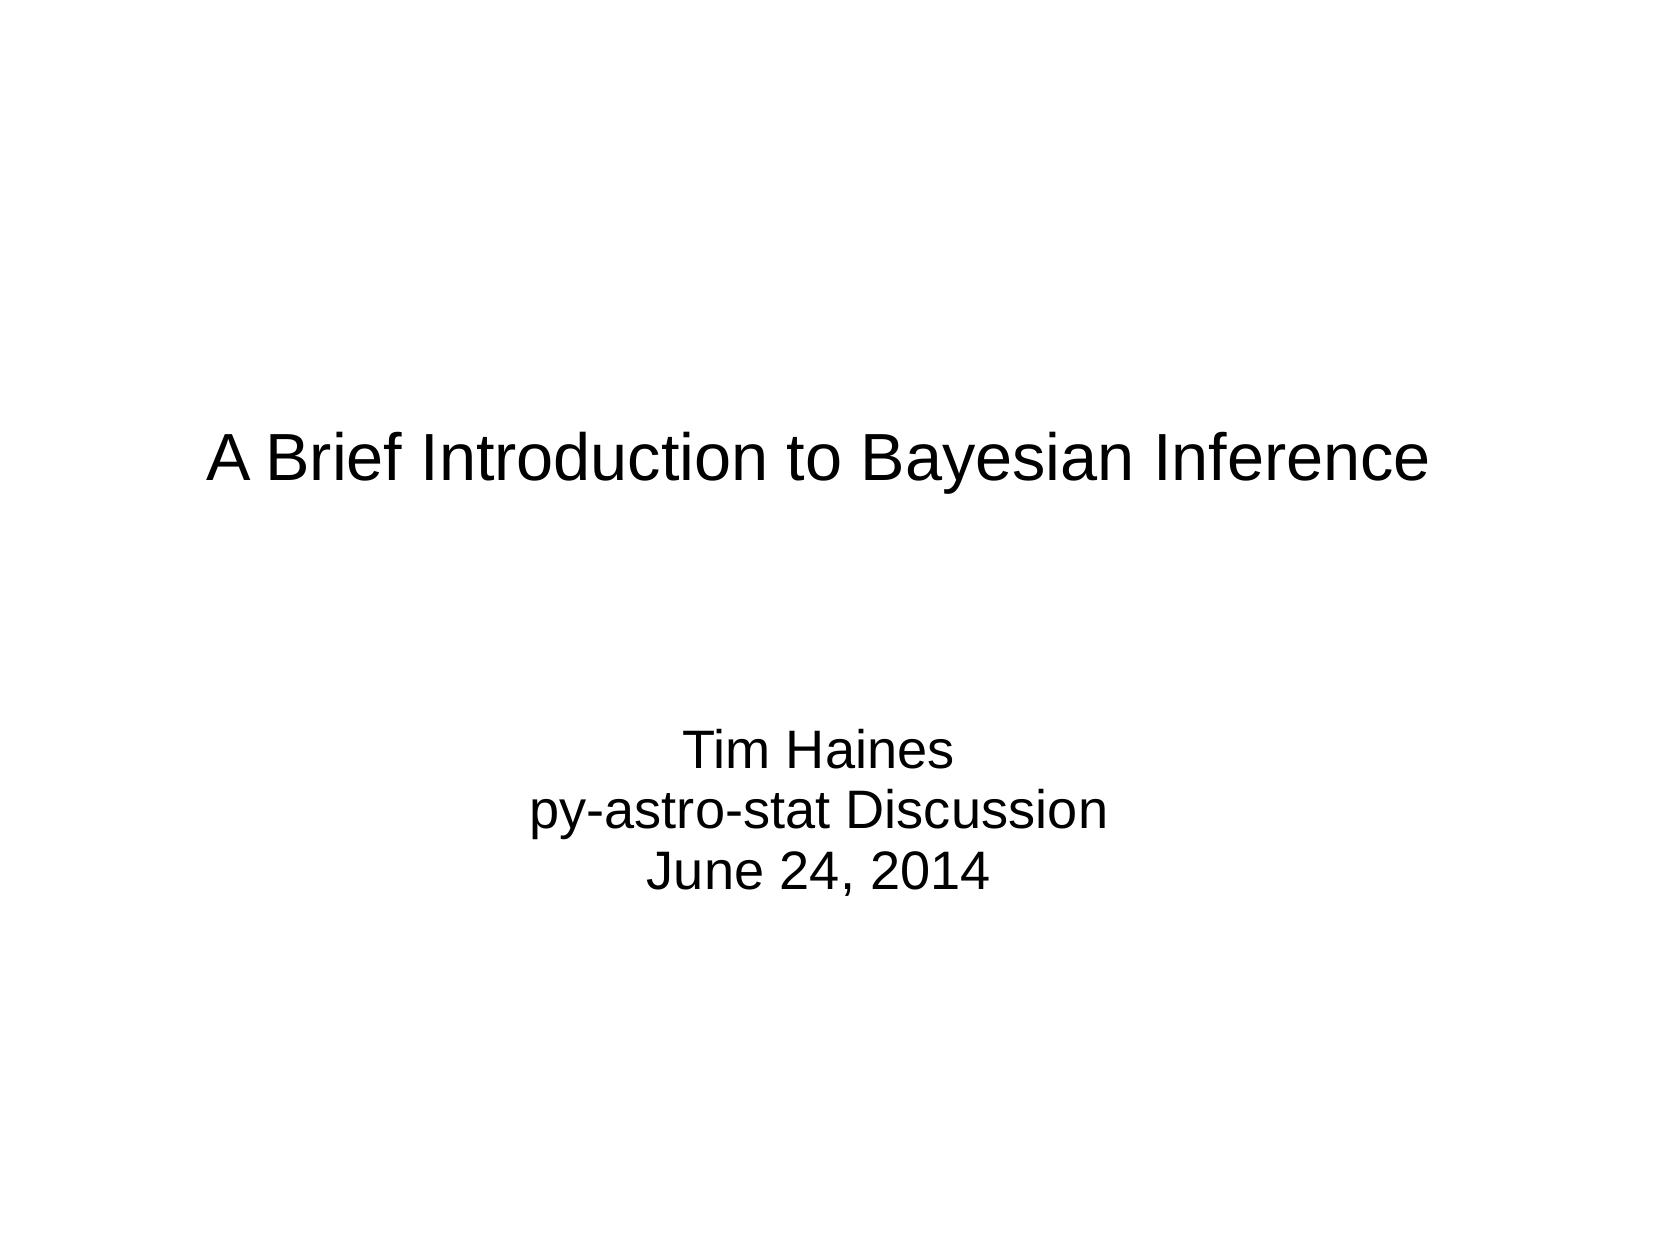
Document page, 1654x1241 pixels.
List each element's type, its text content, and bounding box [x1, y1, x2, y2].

subtitle A Brief Introduction to Bayesian Inference Tim Haines py-astro-stat Discussion June 24, 2014 [75, 300, 1564, 1021]
